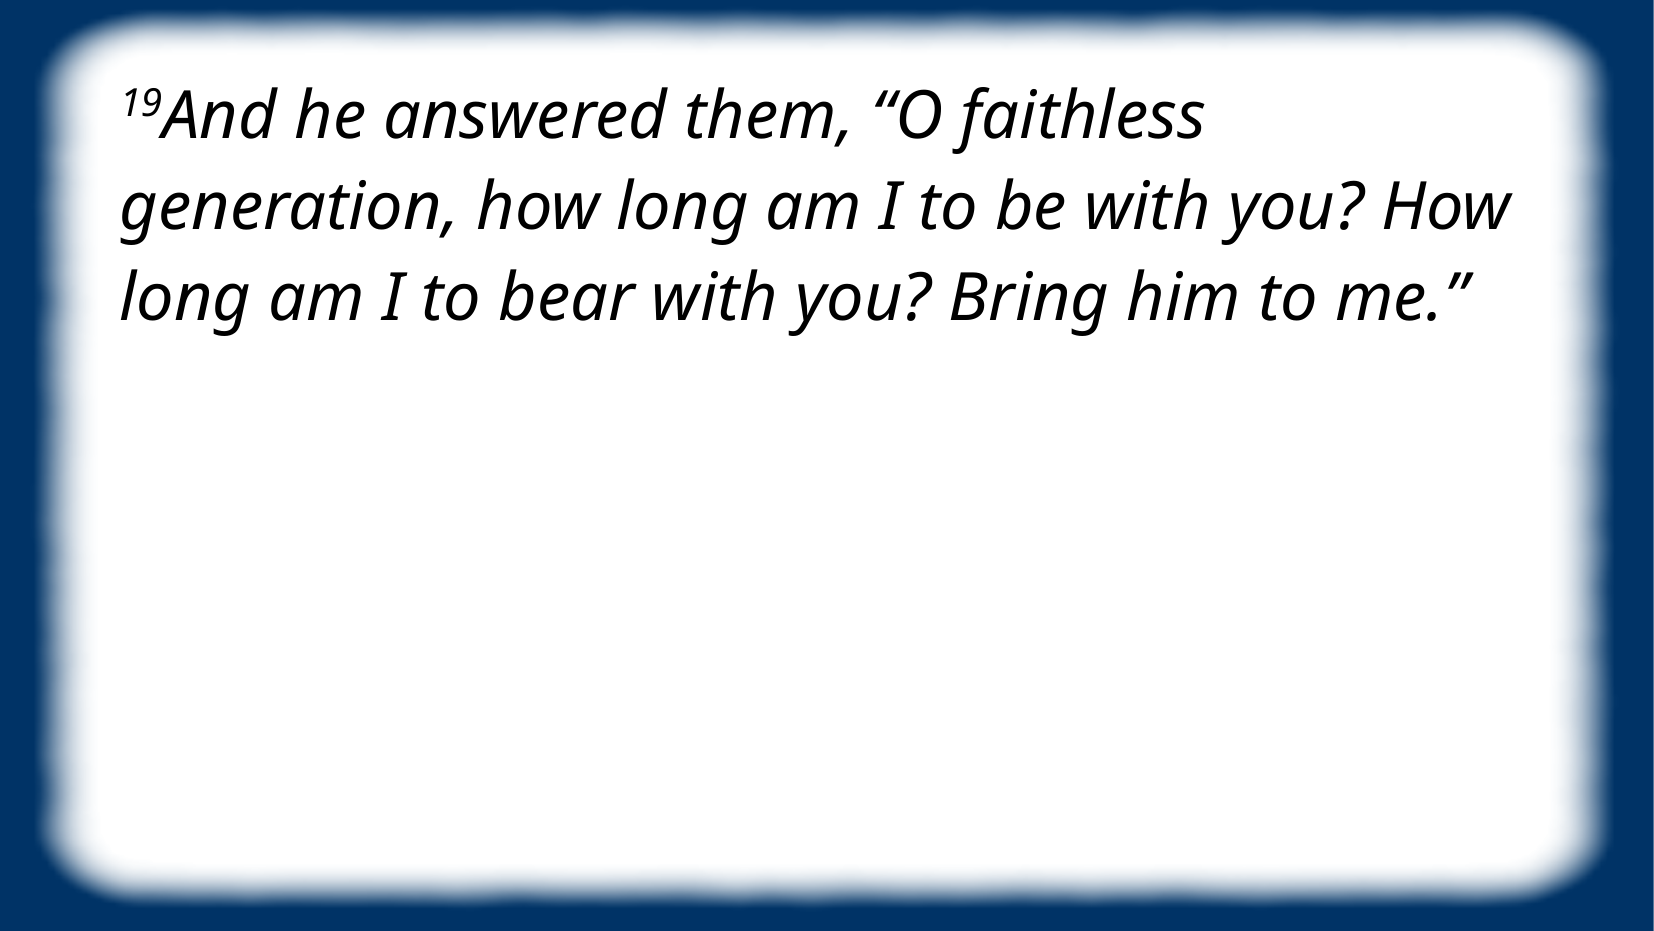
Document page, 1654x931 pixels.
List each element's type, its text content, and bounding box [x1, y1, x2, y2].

text_box 19And he answered them, “O faithless generation, how long am I to be with you? How long am I to bear with you? Bring him to me.” [105, 60, 1546, 430]
picture [0, 0, 1654, 931]
